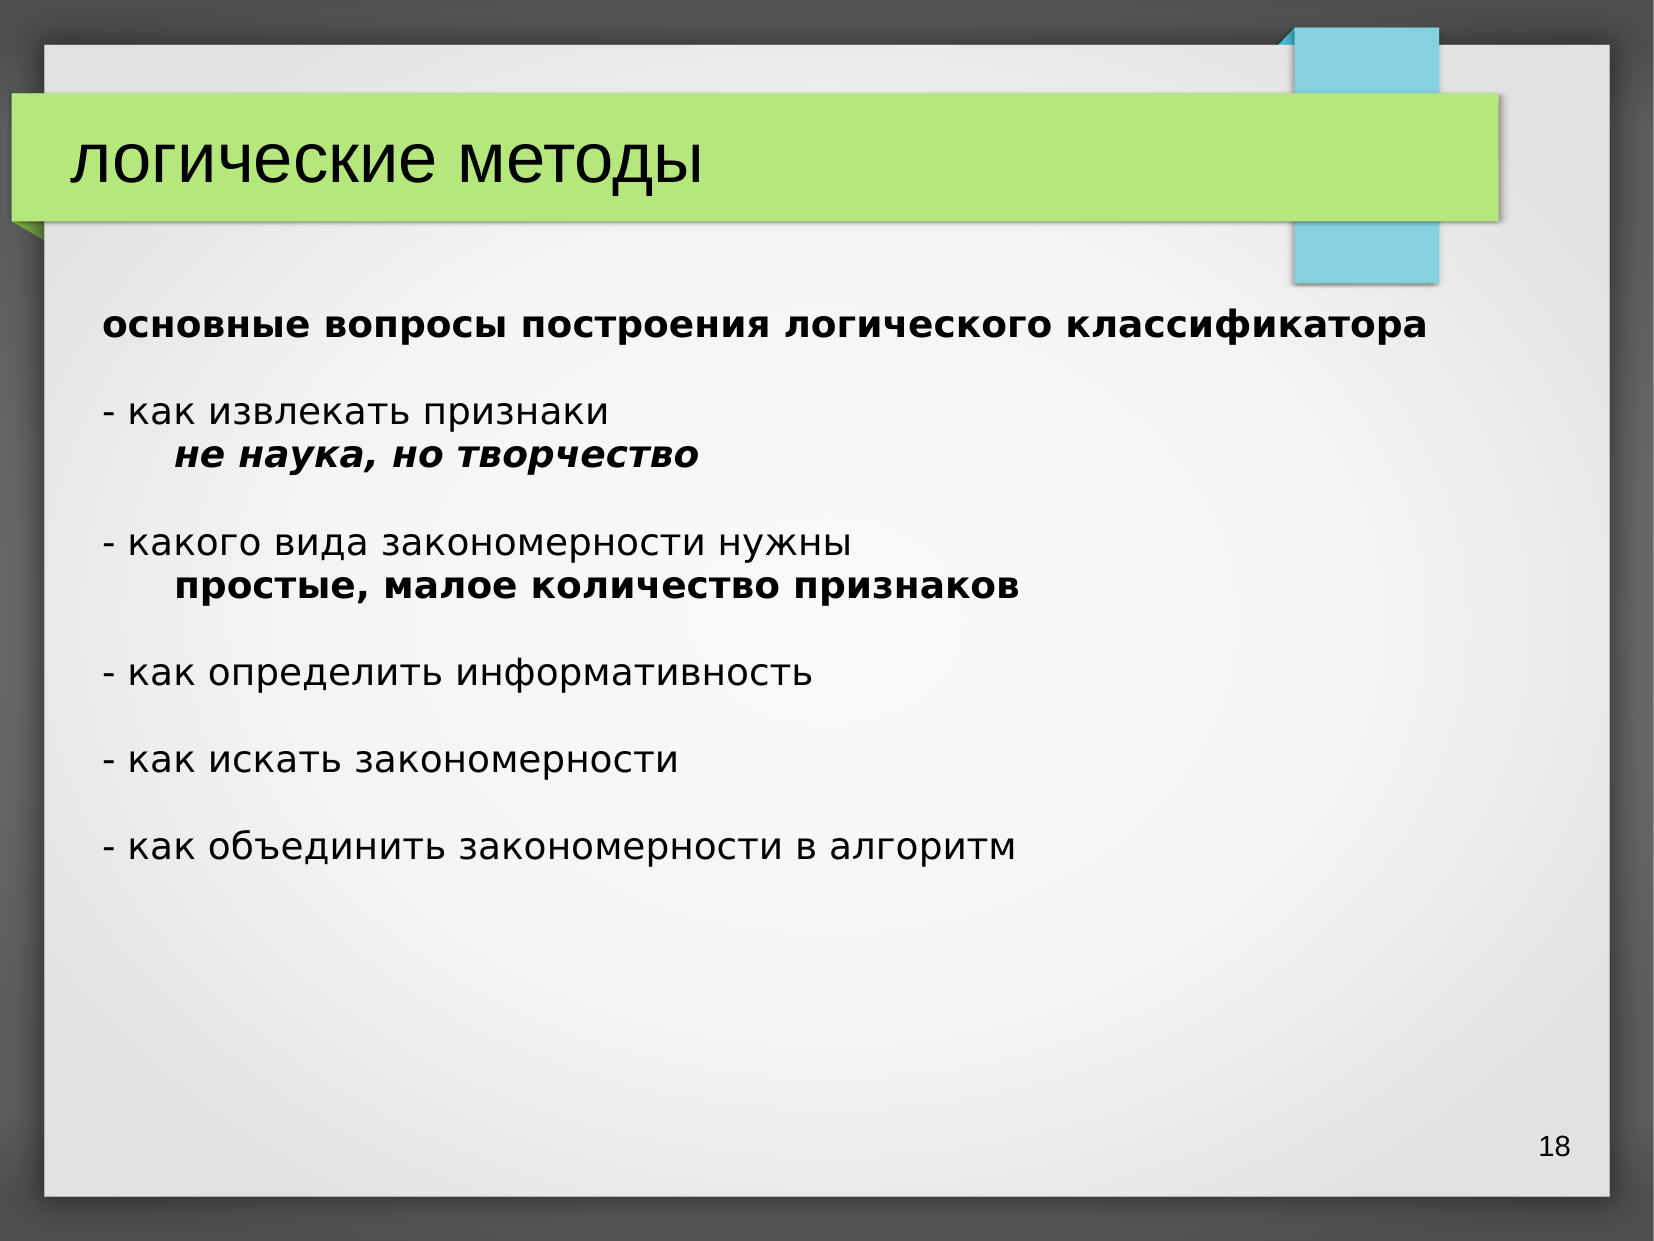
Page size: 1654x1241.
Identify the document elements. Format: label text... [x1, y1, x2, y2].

title логические методы [70, 118, 1205, 199]
picture [0, 0, 1654, 1241]
text_box основные вопросы построения логического классификатора - как извлекать признаки не наука, но творчество - какого вида закономерности нужны простые, малое количество признаков - как определить информативность - как искать закономерности - как объединить закономерности в алгоритм [87, 295, 1453, 876]
